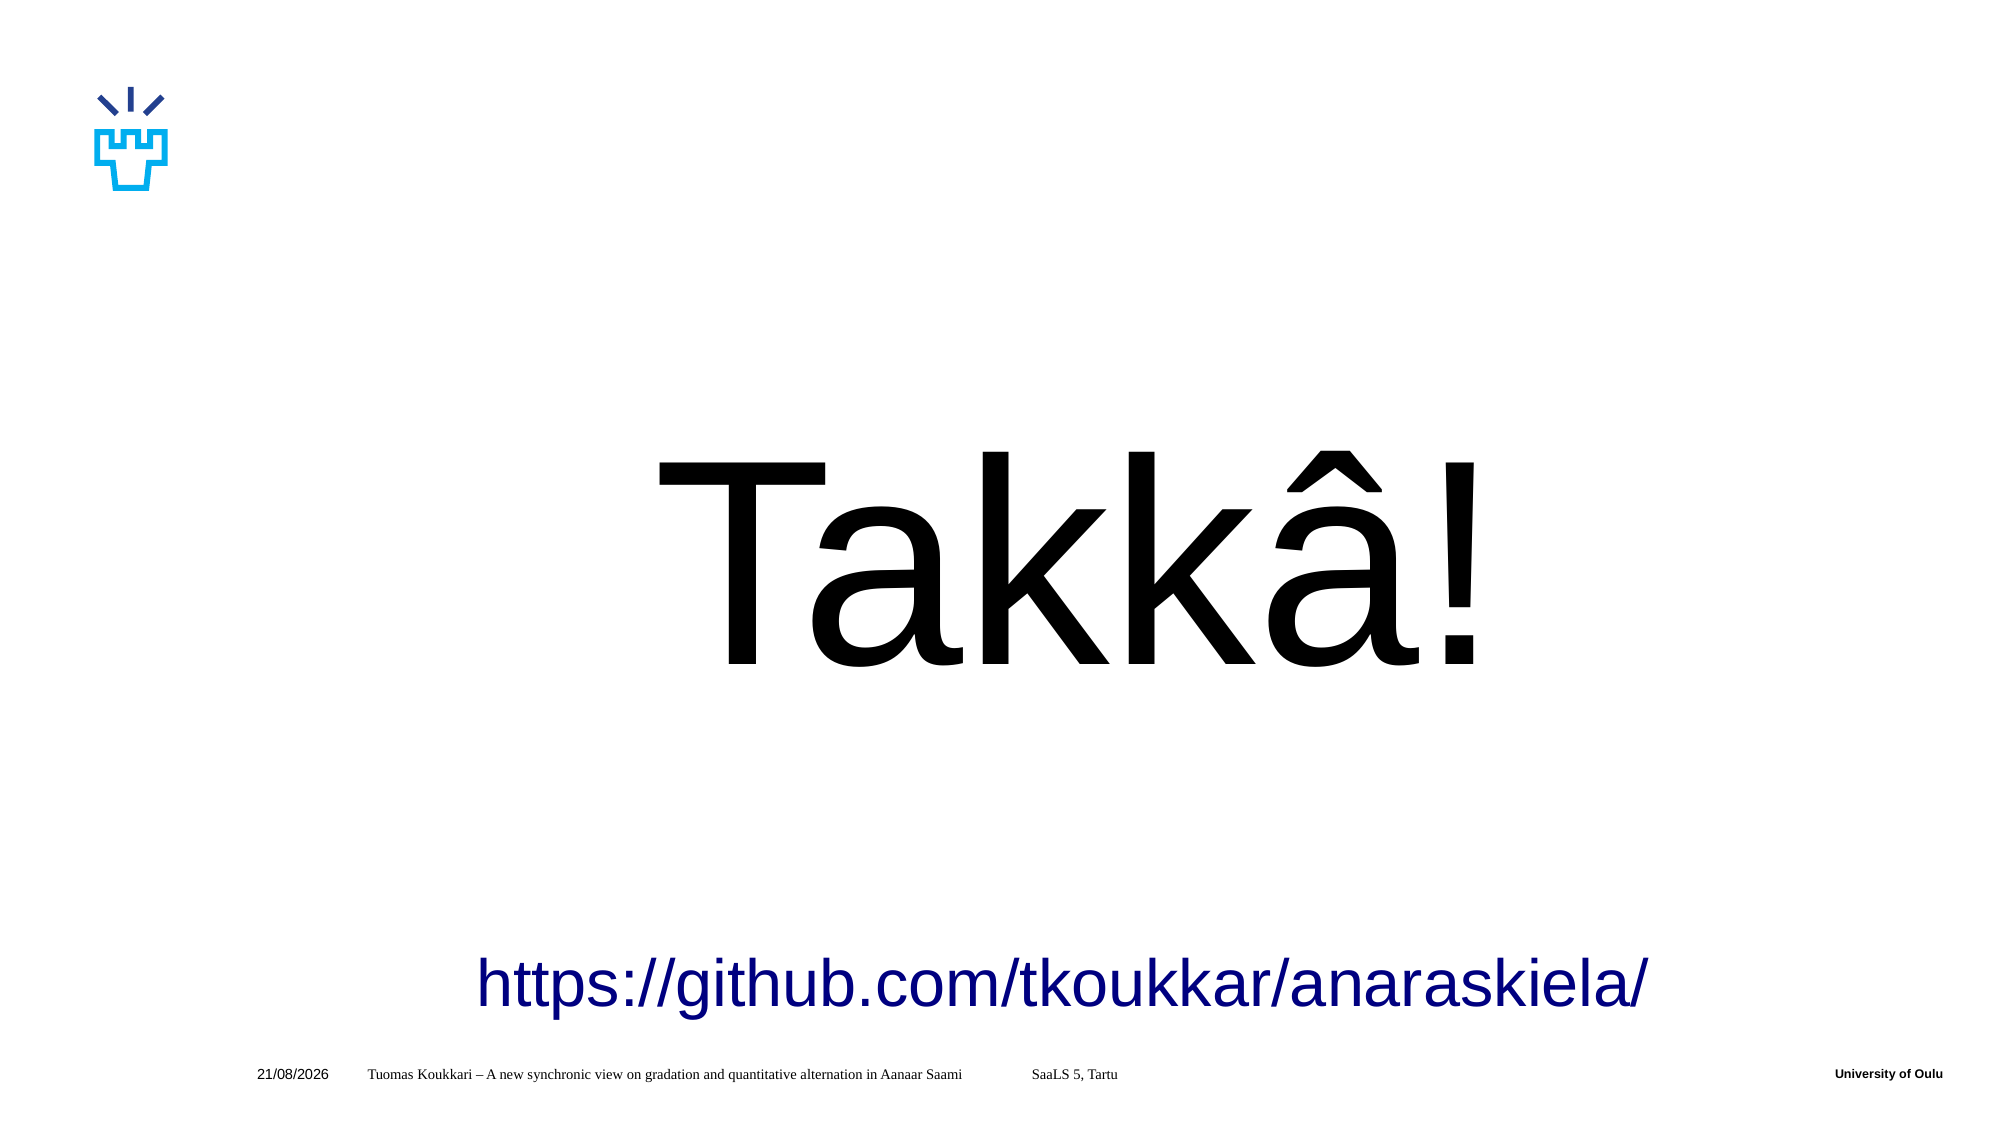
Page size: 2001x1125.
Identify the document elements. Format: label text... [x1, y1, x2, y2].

title Takkâ! [182, 398, 1973, 727]
list https://github.com/tkoukkar/anaraskiela/ [146, 946, 1980, 1061]
